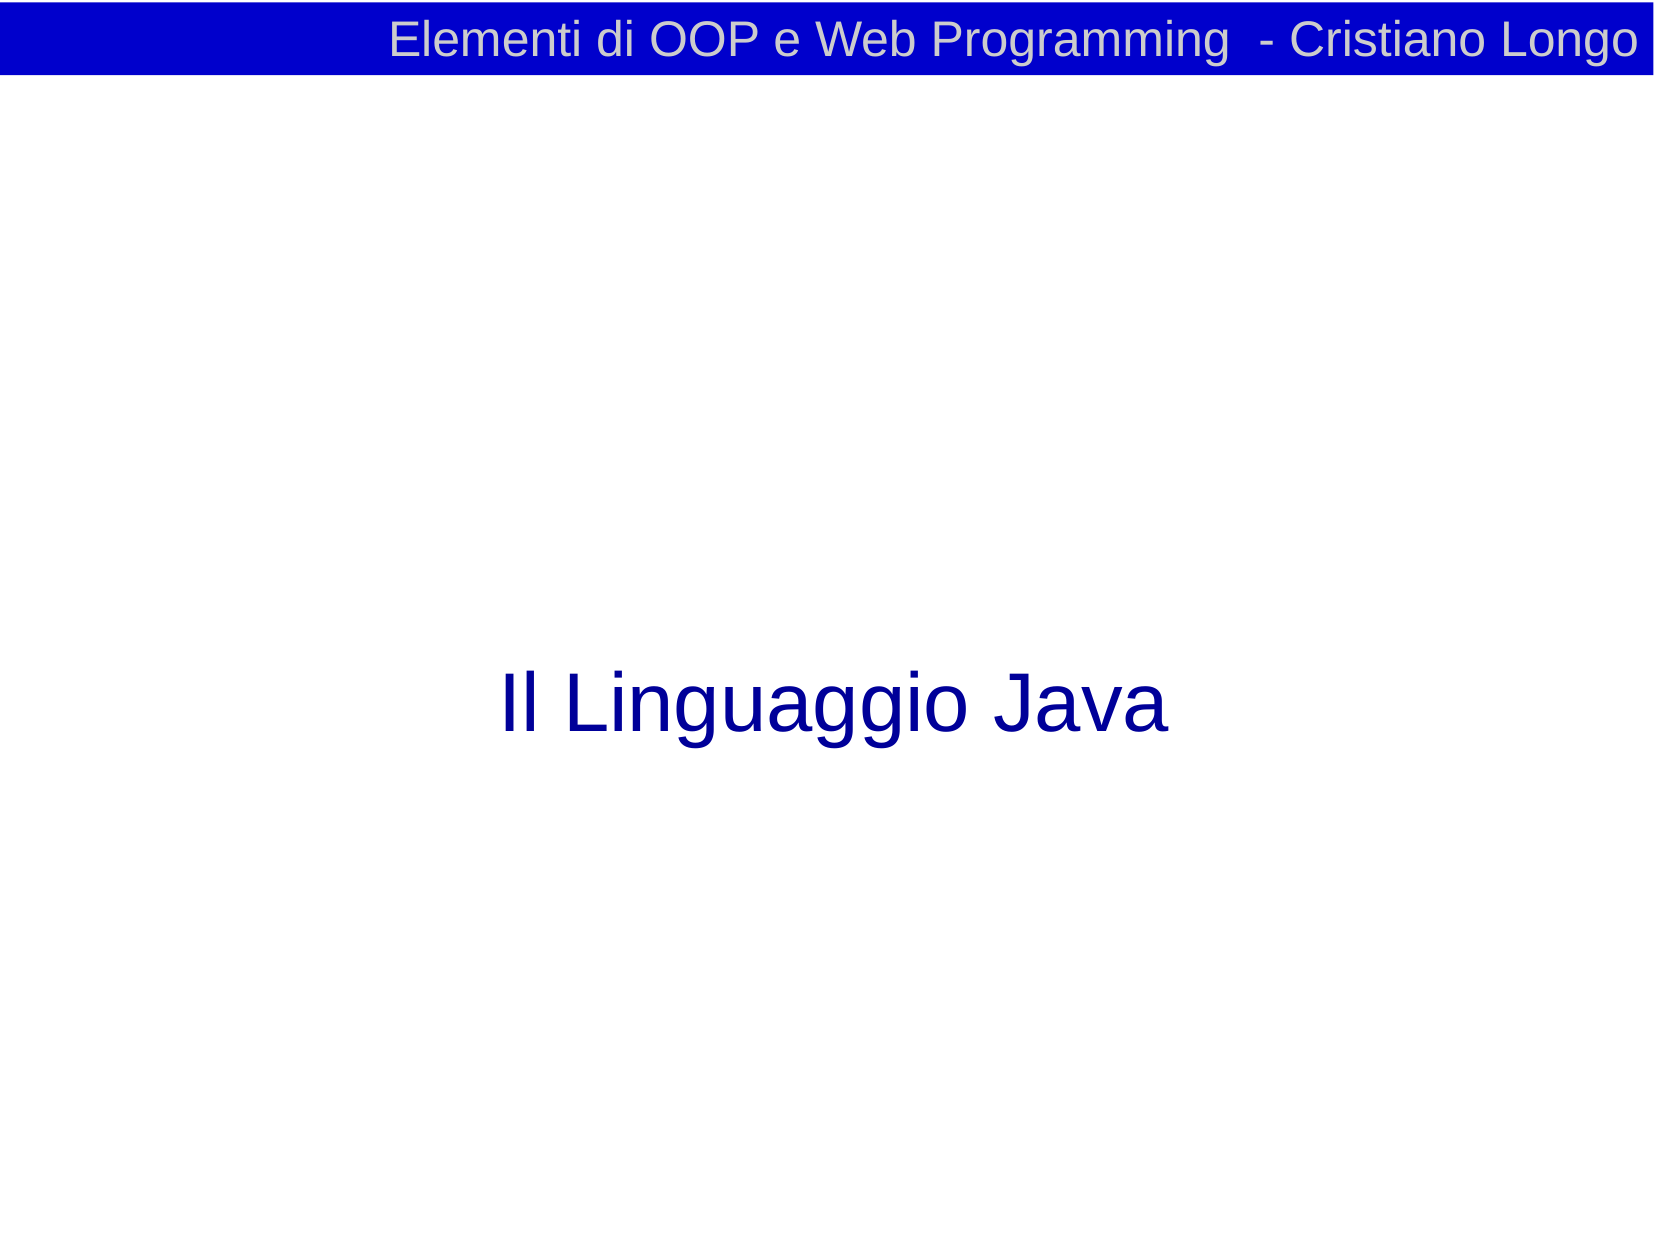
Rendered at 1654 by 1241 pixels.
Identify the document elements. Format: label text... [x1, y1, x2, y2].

subtitle Il Linguaggio Java [90, 342, 1579, 1062]
title Elementi di OOP e Web Programming - Cristiano Longo [0, 2, 1654, 76]
